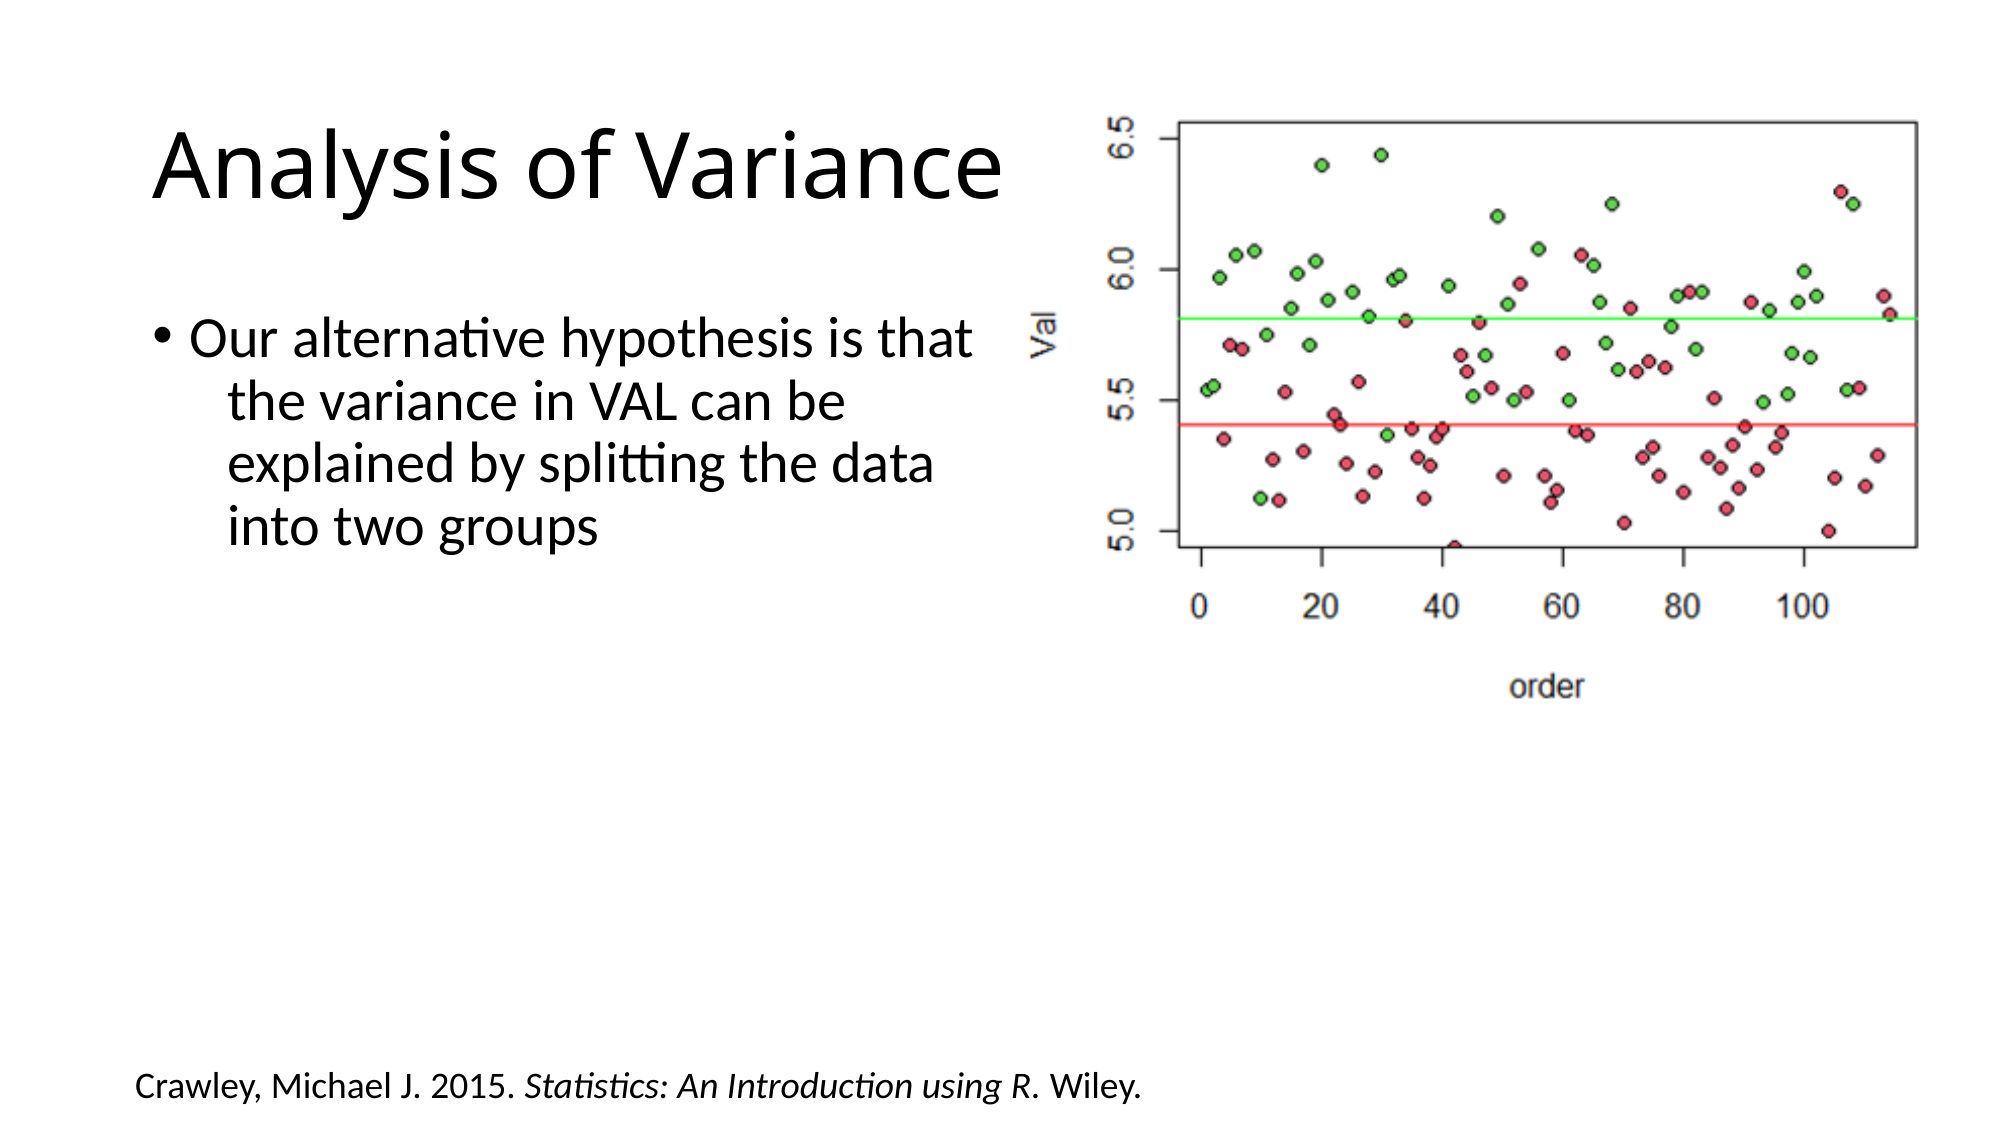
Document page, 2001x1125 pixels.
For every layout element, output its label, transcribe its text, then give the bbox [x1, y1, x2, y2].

list Our alternative hypothesis is that the variance in VAL can be explained by splitting the data into two groups [137, 299, 1000, 1053]
text_box Crawley, Michael J. 2015. Statistics: An Introduction using R. Wiley. [120, 1053, 1460, 1115]
picture [1019, 100, 1923, 733]
title Analysis of Variance [137, 59, 1863, 278]
